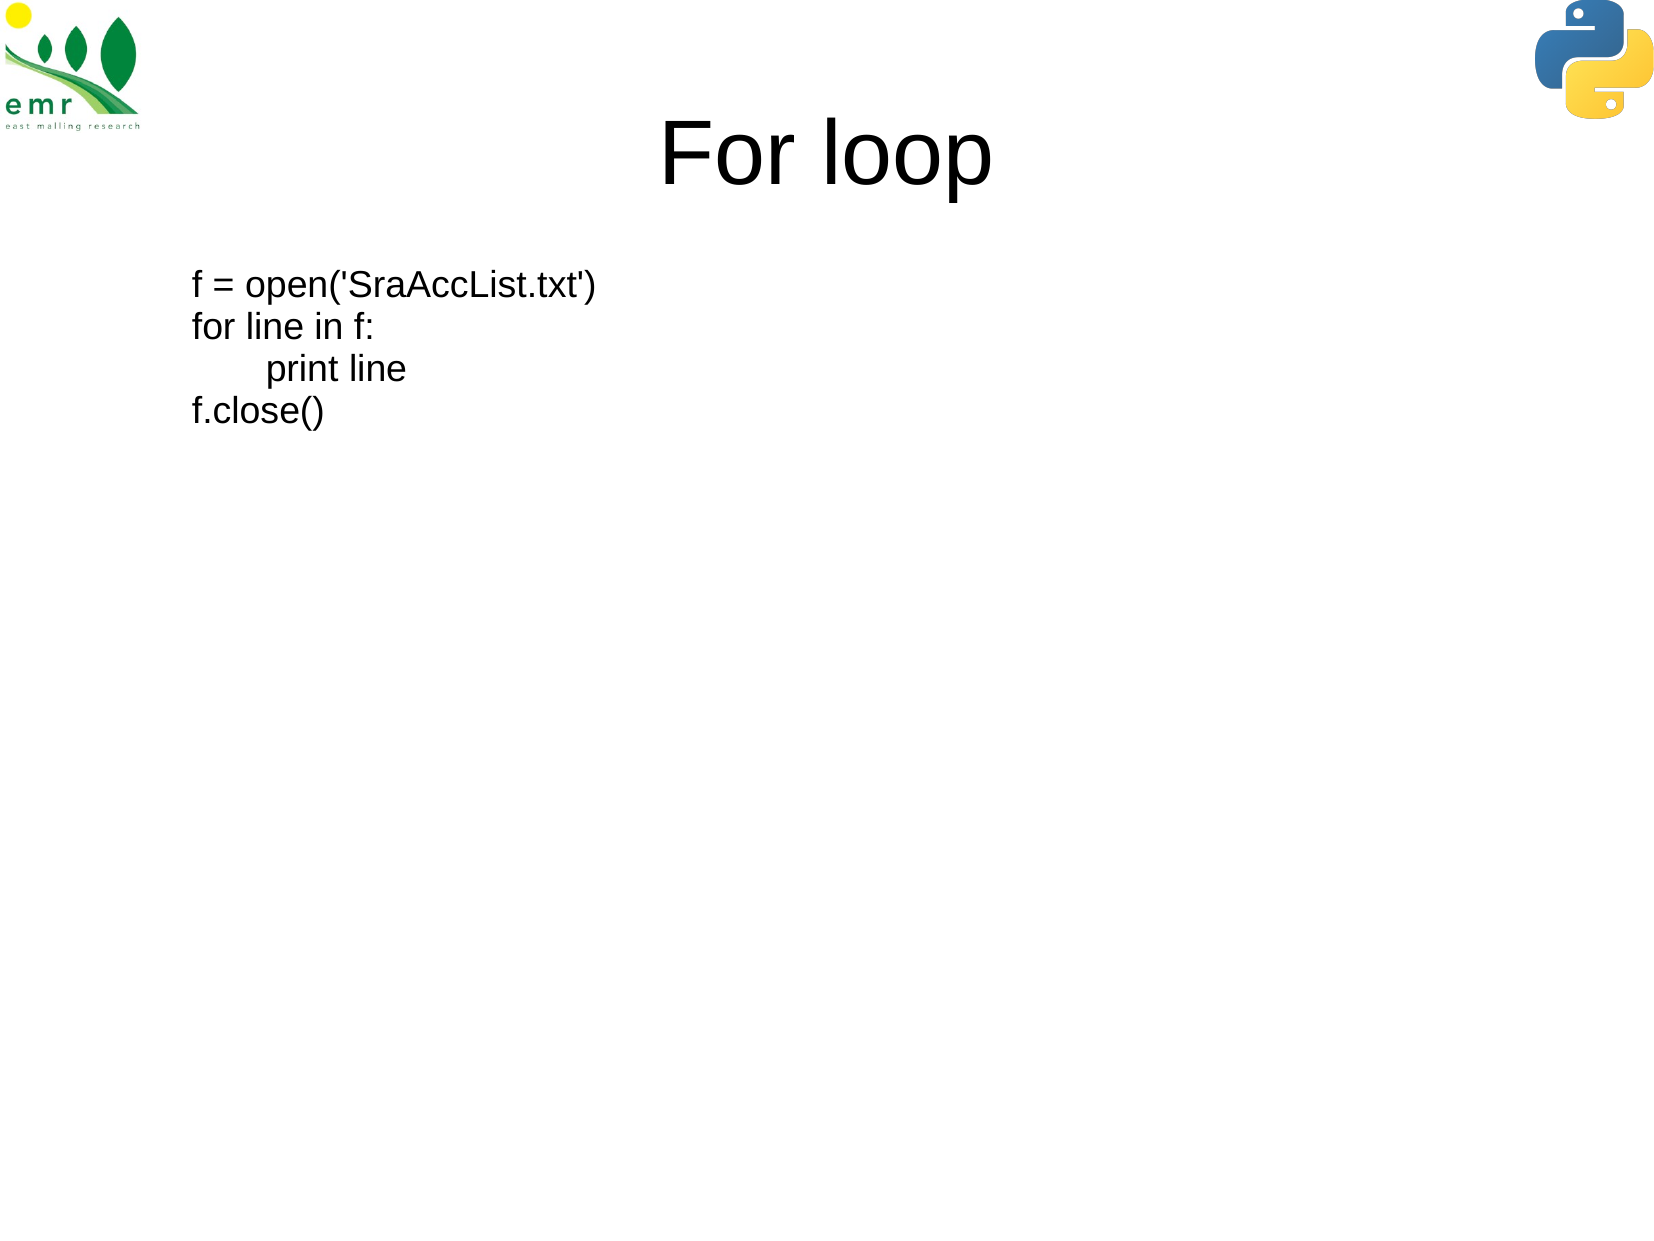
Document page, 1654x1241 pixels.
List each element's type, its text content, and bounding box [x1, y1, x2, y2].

text_box f = open('SraAccList.txt') for line in f: print line f.close() [177, 256, 1571, 440]
title For loop [82, 49, 1571, 257]
picture [0, 0, 142, 133]
picture [1535, 0, 1654, 119]
